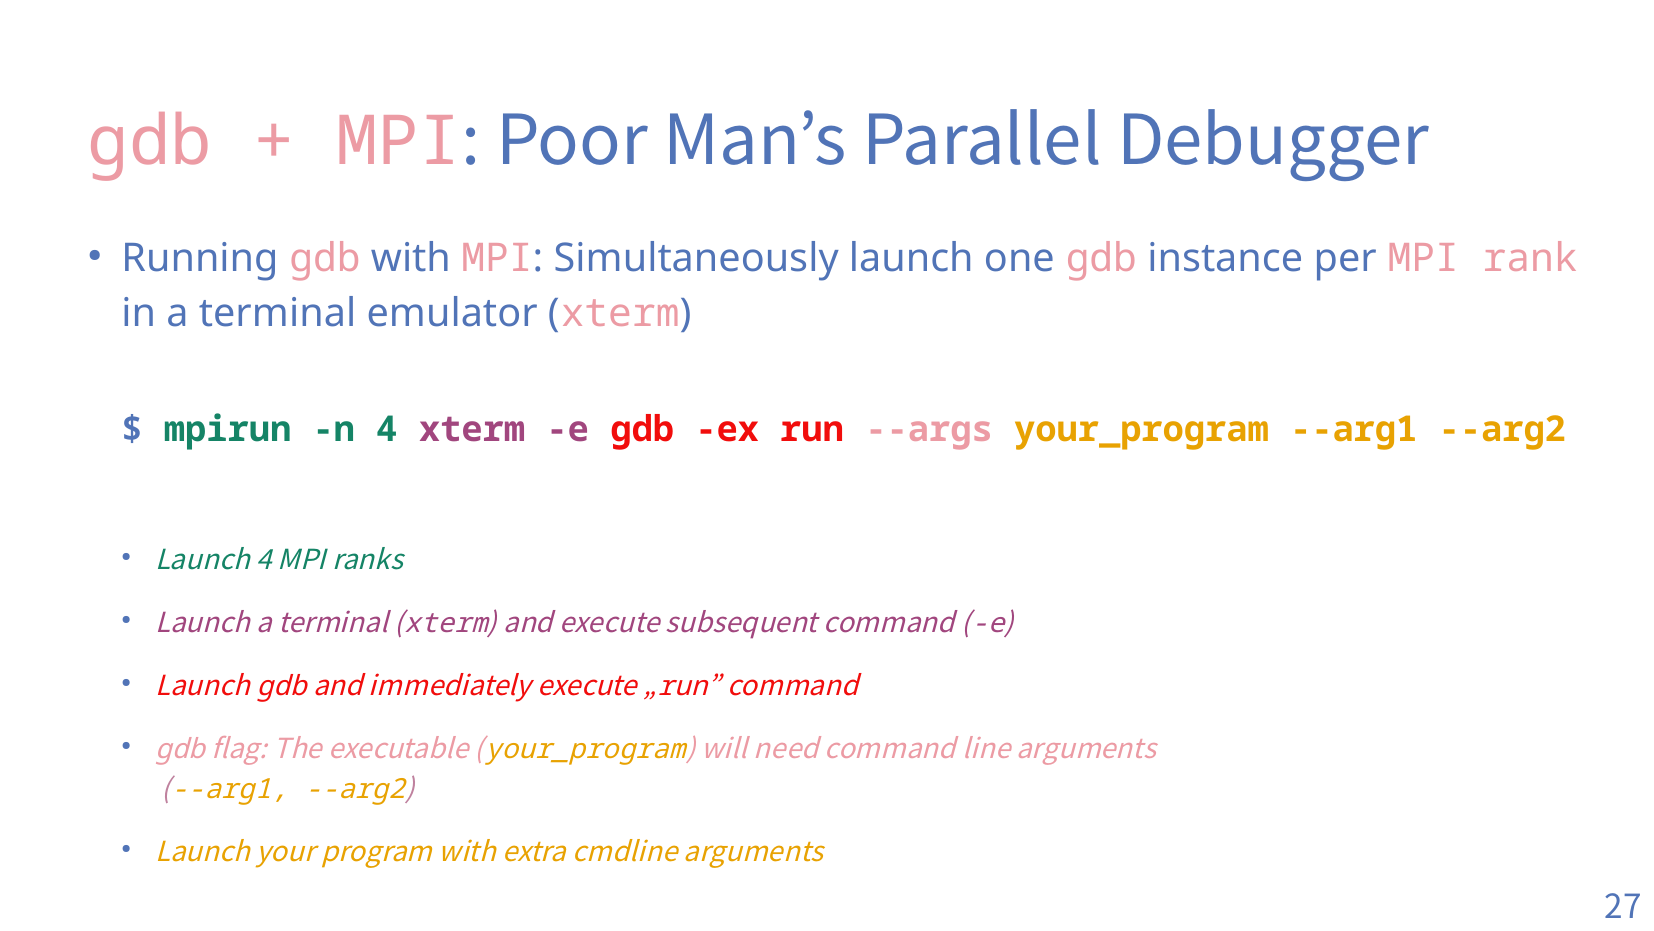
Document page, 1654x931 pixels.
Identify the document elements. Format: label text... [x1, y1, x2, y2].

title gdb + MPI: Poor Man’s Parallel Debugger [87, 93, 1563, 176]
list Running gdb with MPI: Simultaneously launch one gdb instance per MPI rank in a terminal emulator (xterm) $ mpirun -n 4 xterm -e gdb -ex run --args your_program --arg1 --arg2 Launch 4 MPI ranks Launch a terminal (xterm) and execute subsequent command (-e) Launch gdb and immediately execute „run” command gdb flag: The executable (your_program) will need command line arguments (--arg1, --arg2) Launch your program with extra cmdline arguments [87, 229, 1619, 880]
